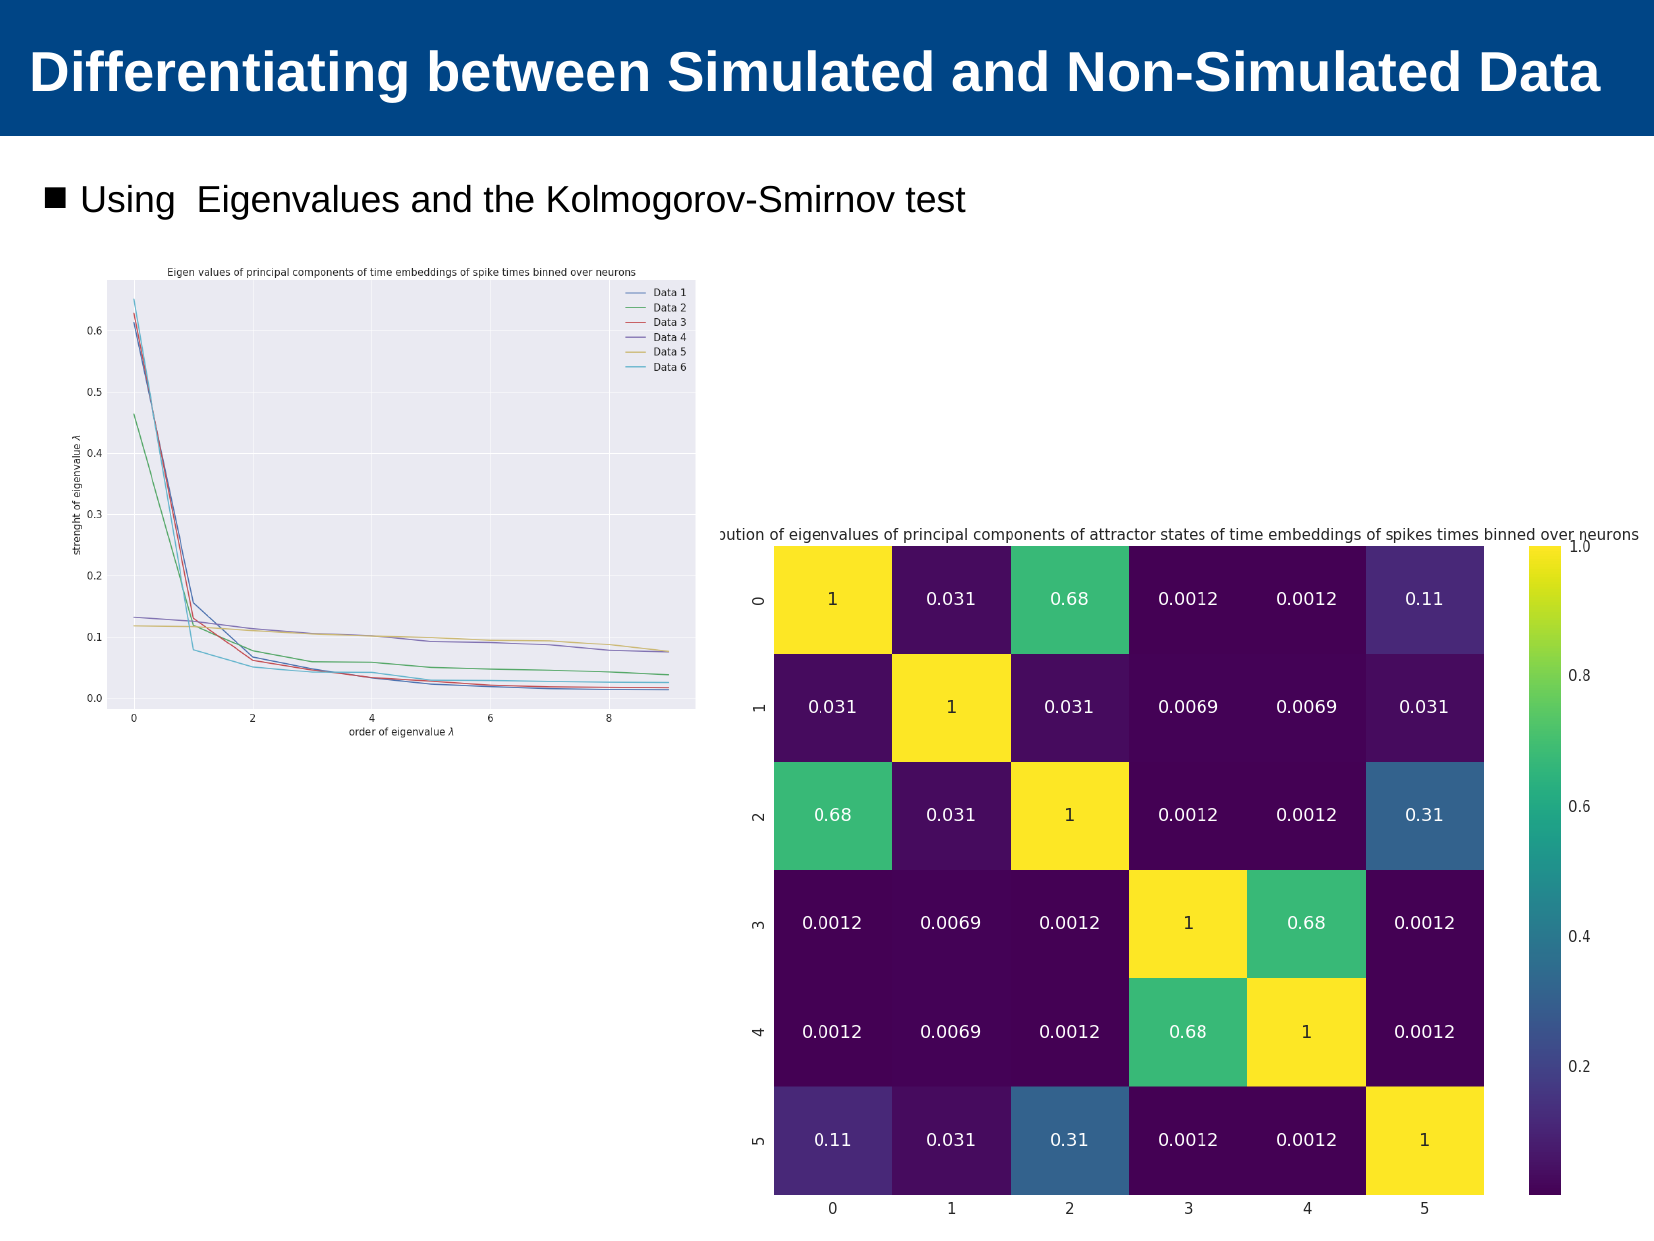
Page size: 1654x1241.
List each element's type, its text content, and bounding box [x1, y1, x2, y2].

picture [60, 255, 1654, 1241]
text_box [0, 0, 1654, 136]
text_box Differentiating between Simulated and Non-Simulated Data [15, 32, 1617, 113]
text_box Using Eigenvalues and the Kolmogorov-Smirnov test [30, 171, 1411, 271]
